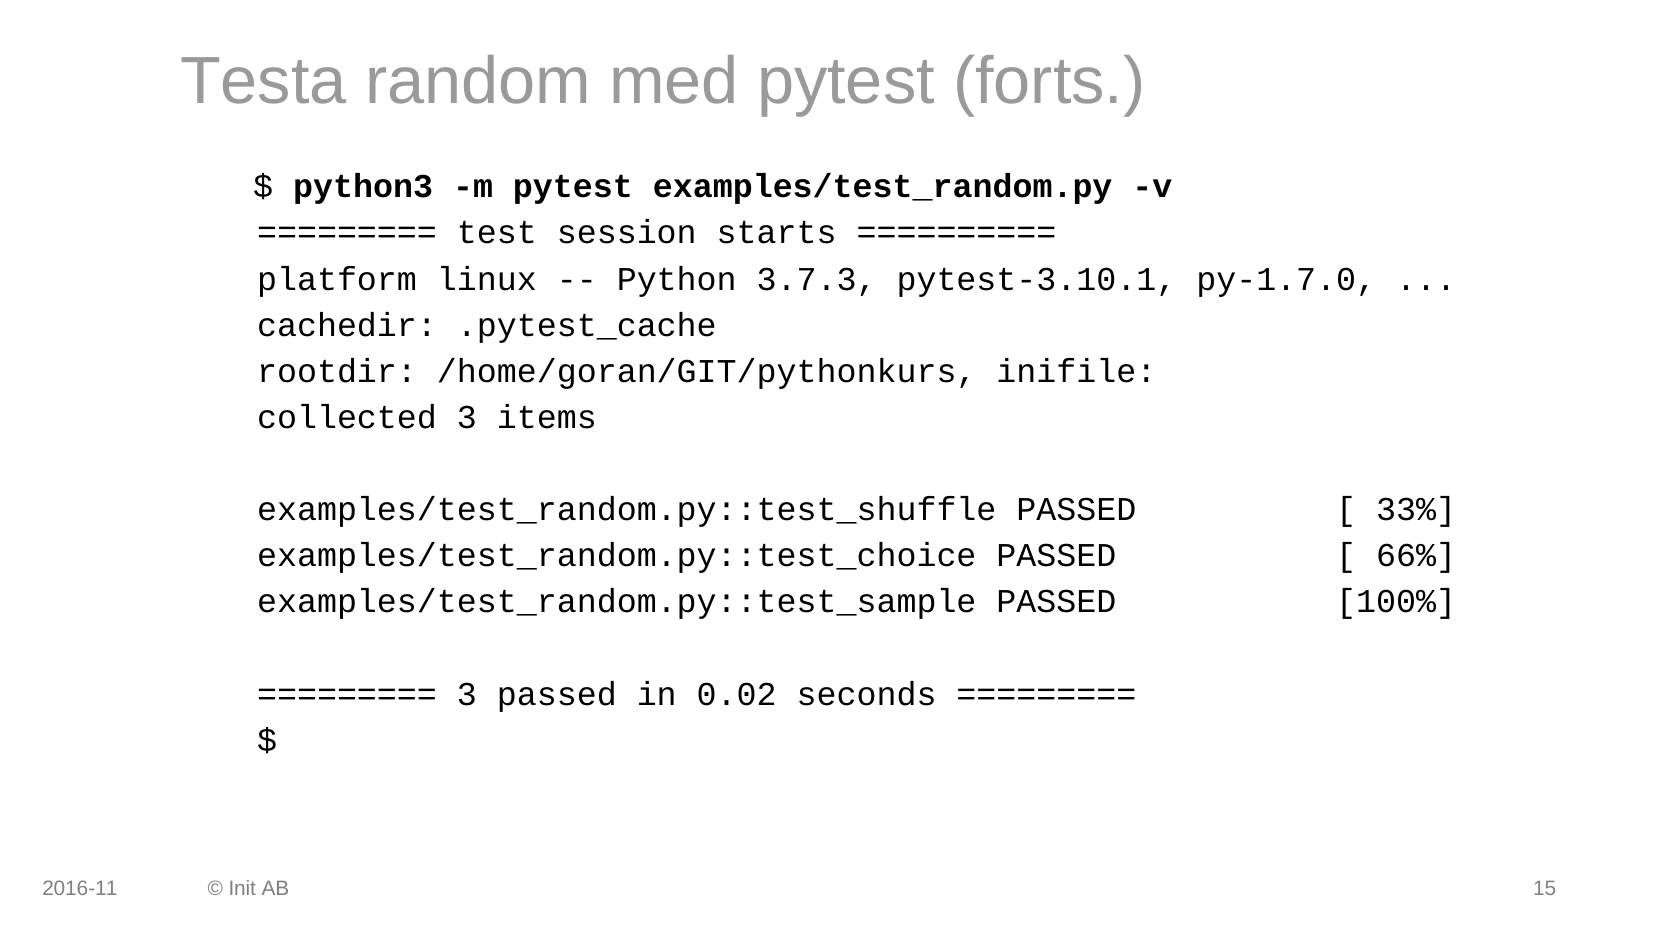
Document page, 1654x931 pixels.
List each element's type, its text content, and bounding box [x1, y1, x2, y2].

text_box $ python3 -m pytest examples/test_random.py -v ========= test session starts ========== platform linux -- Python 3.7.3, pytest-3.10.1, py-1.7.0, ... cachedir: .pytest_cache rootdir: /home/goran/GIT/pythonkurs, inifile: collected 3 items examples/test_random.py::test_shuffle PASSED [ 33%] examples/test_random.py::test_choice PASSED [ 66%] examples/test_random.py::test_sample PASSED [100%] ========= 3 passed in 0.02 seconds ========= $ [165, 156, 1489, 852]
text_box © Init AB [192, 857, 1461, 908]
text_box Testa random med pytest (forts.) [165, 0, 1489, 125]
text_box <nummer> [1488, 857, 1571, 908]
text_box 2016-11 [27, 857, 166, 908]
